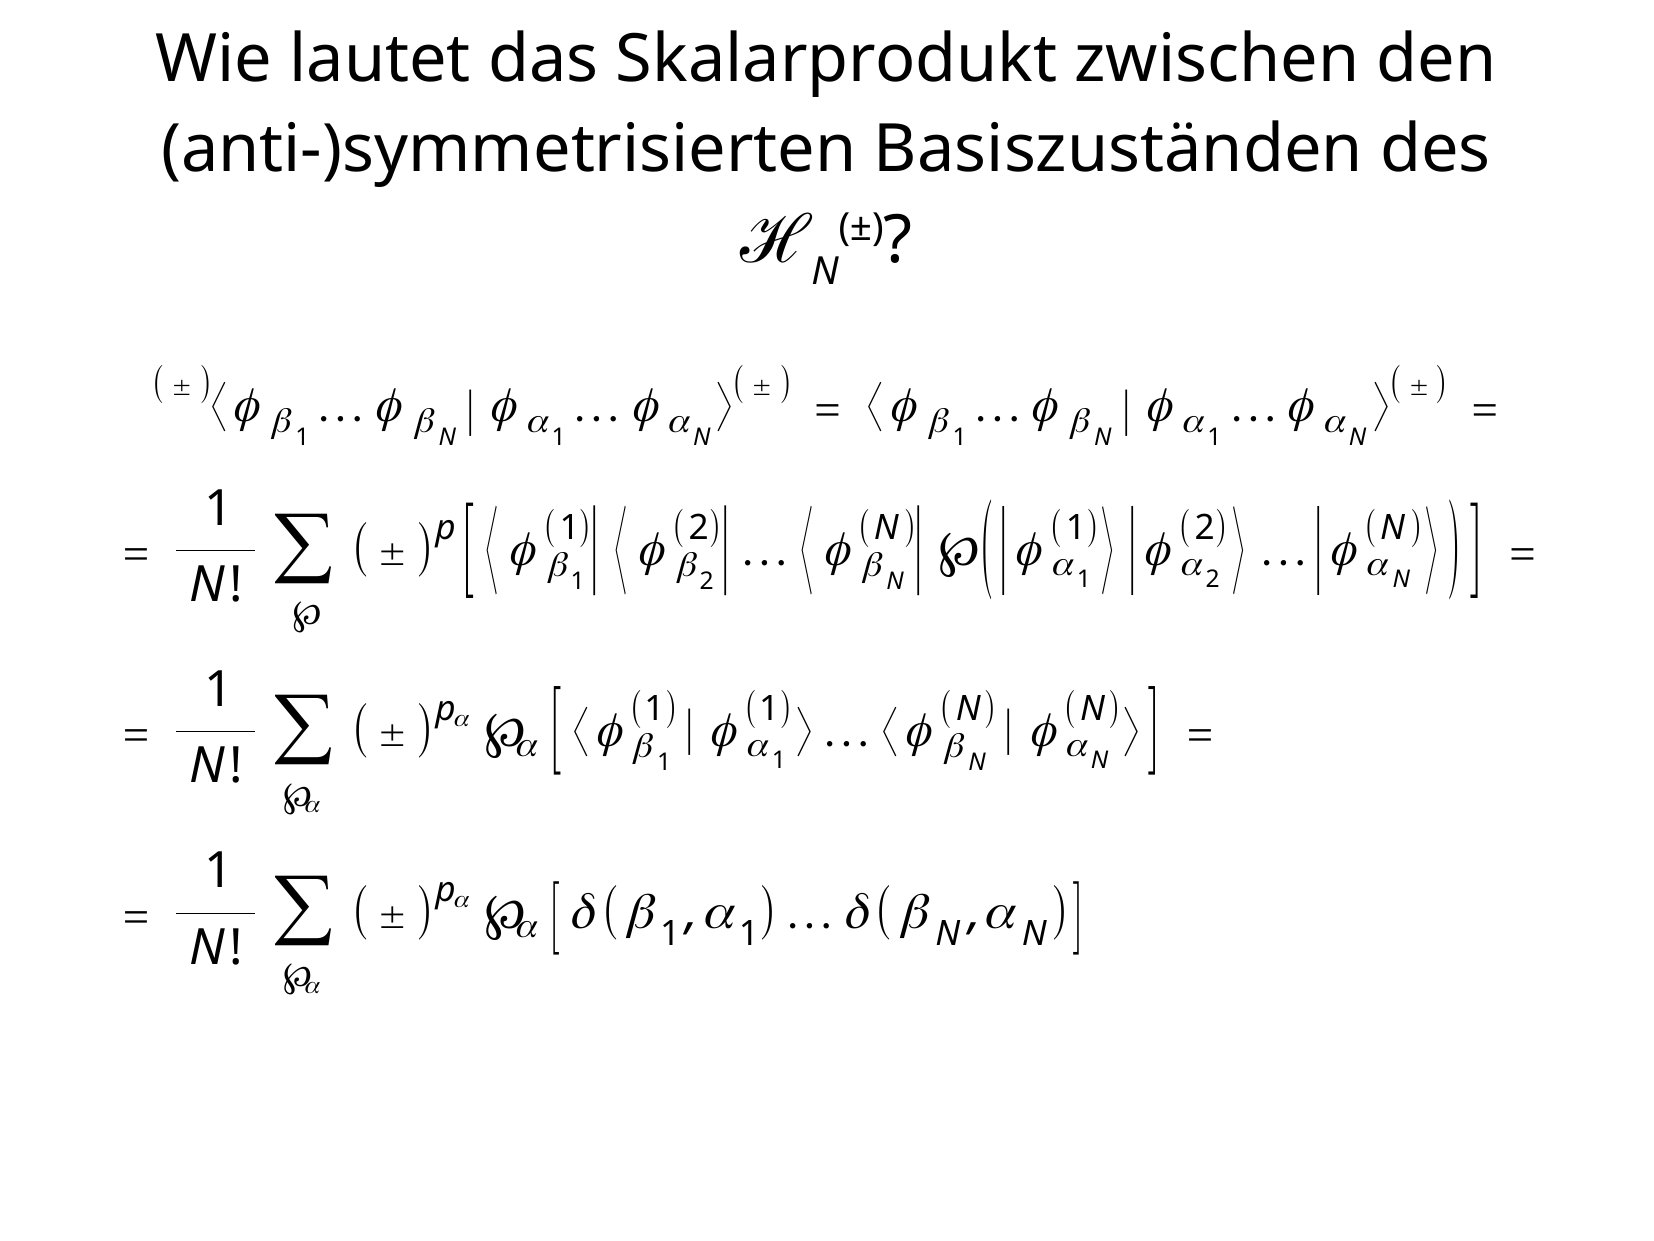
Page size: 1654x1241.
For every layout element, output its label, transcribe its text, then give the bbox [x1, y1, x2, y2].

chart [109, 362, 1544, 996]
title Wie lautet das Skalarprodukt zwischen den (anti-)symmetrisierten Basiszuständen des ℋN(±)? [82, 49, 1571, 257]
